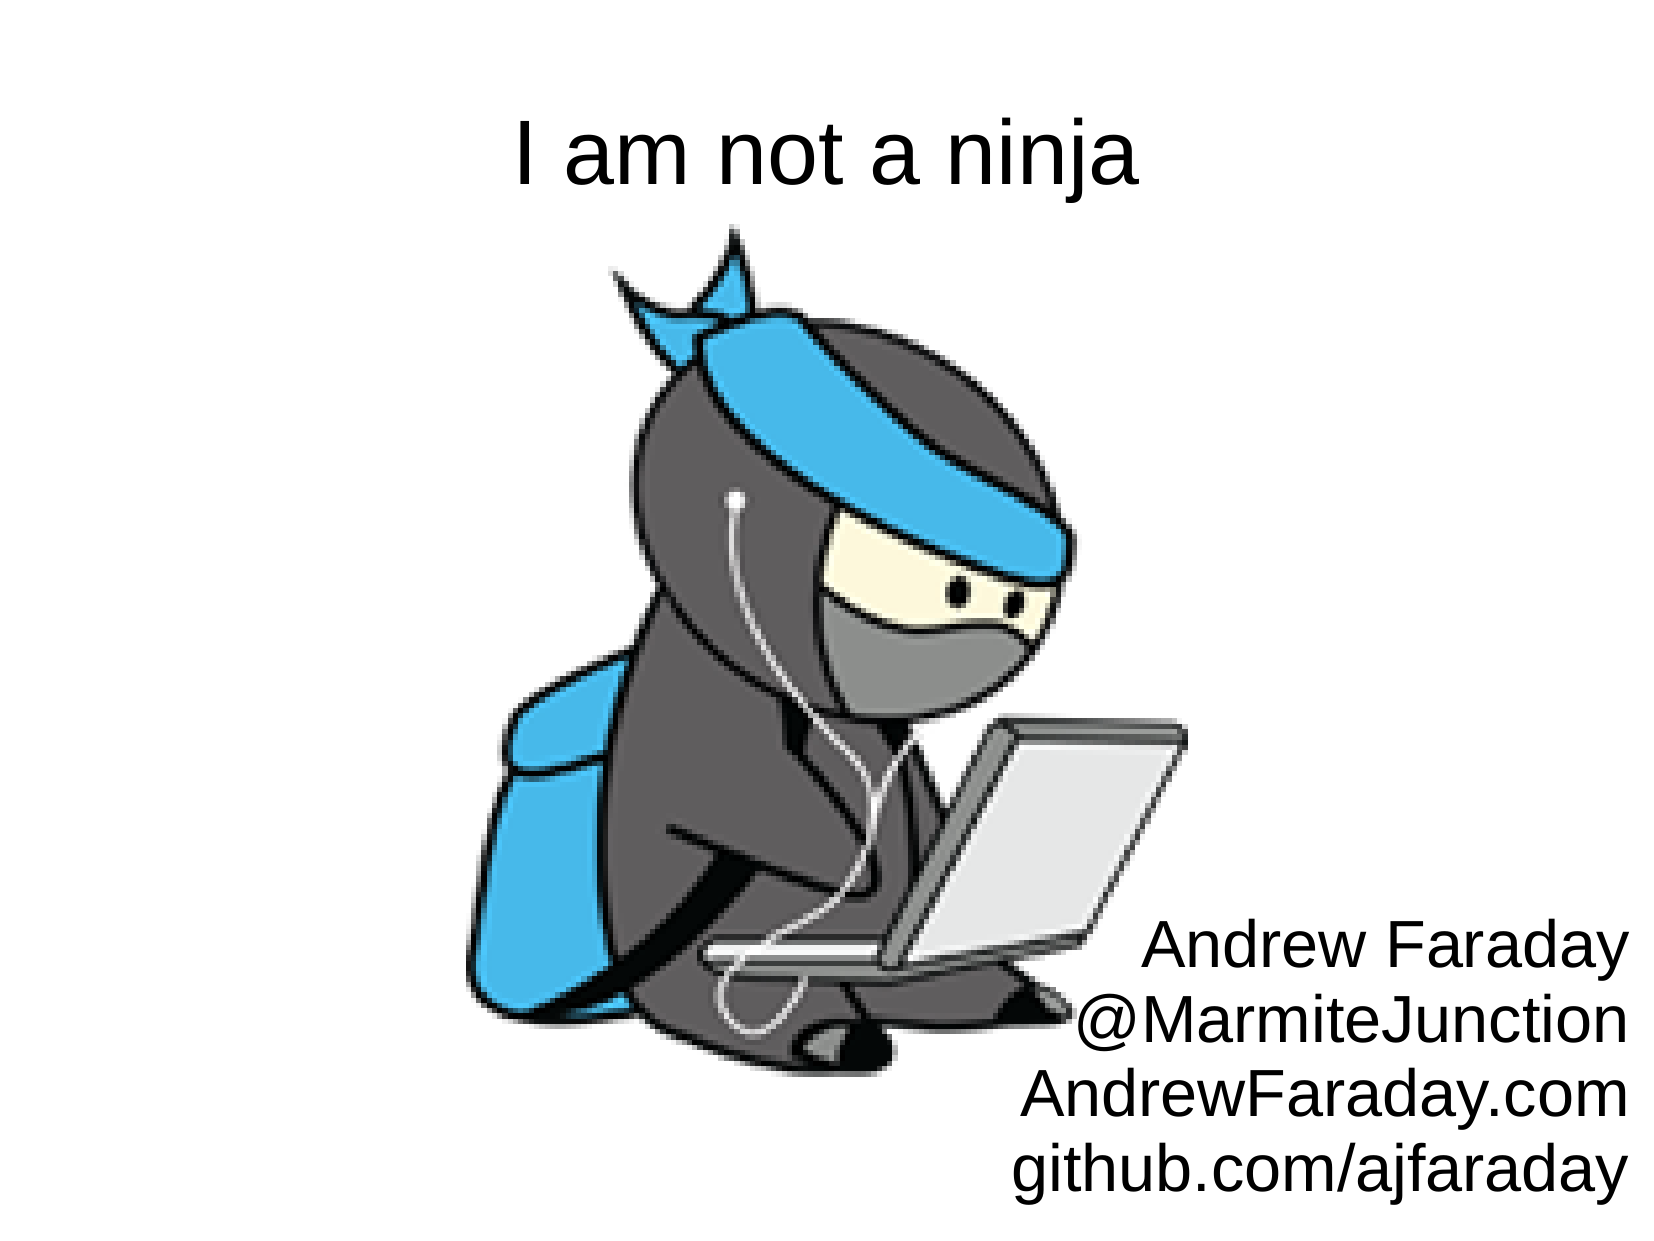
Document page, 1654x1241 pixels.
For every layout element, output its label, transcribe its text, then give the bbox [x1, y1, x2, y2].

title I am not a ninja [82, 49, 1571, 257]
subtitle Andrew Faraday @MarmiteJunction AndrewFaraday.com github.com/ajfaraday [968, 885, 1630, 1228]
picture [466, 224, 1188, 1077]
